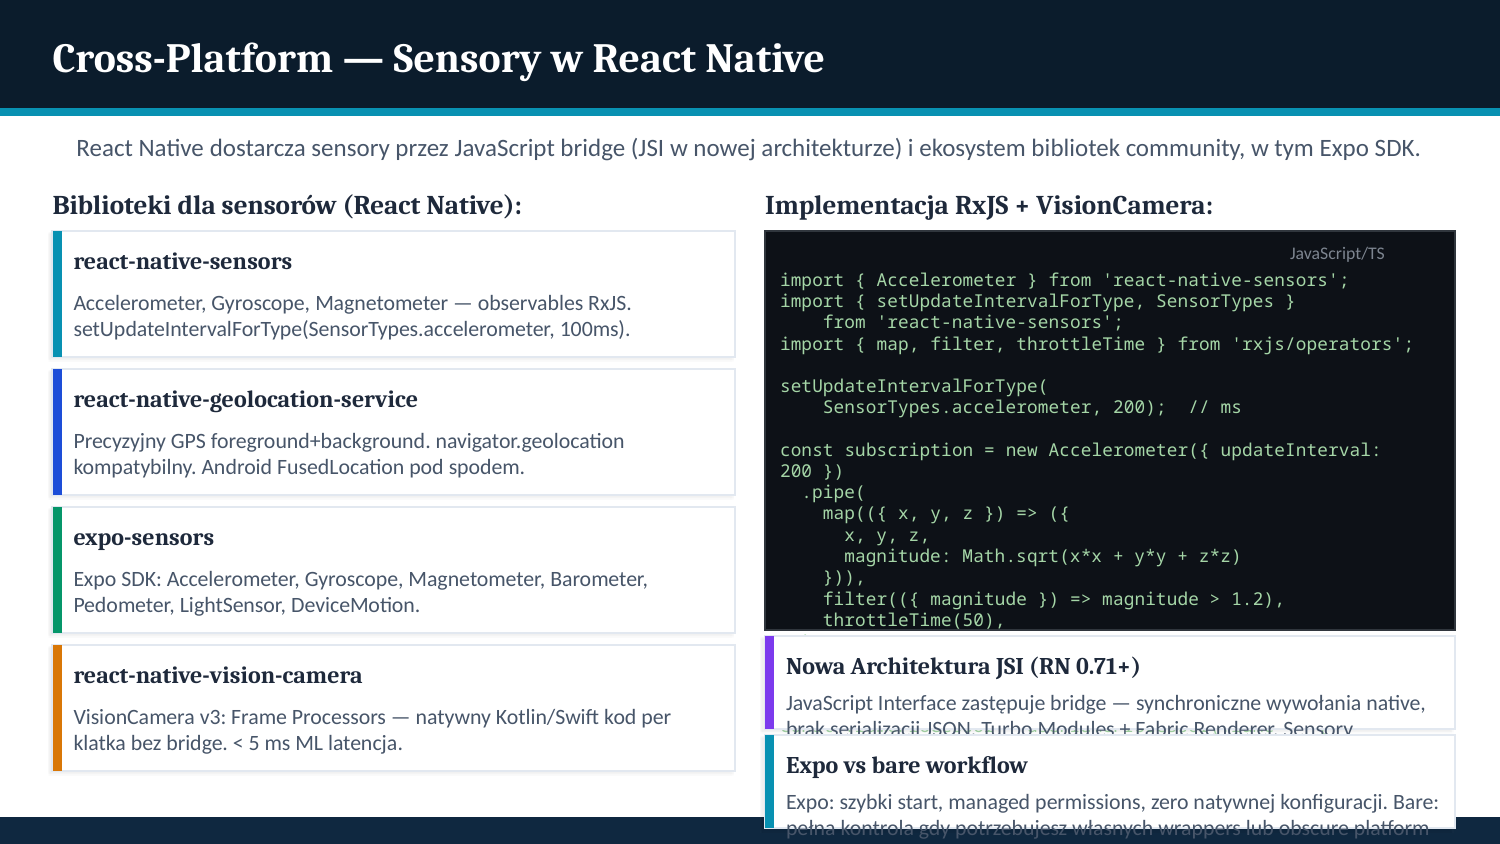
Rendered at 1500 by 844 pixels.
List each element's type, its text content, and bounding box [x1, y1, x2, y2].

text_box react-native-sensors [73, 240, 726, 279]
text_box React Native dostarcza sensory przez JavaScript bridge (JSI w nowej architekturze) i ekosystem bibliotek community, w tym Expo SDK. [53, 123, 1448, 171]
text_box react-native-geolocation-service [73, 378, 726, 417]
text_box [52, 369, 735, 495]
text_box Accelerometer, Gyroscope, Magnetometer — observables RxJS. setUpdateIntervalForType(SensorTypes.accelerometer, 100ms). [73, 283, 726, 347]
text_box [765, 231, 1455, 630]
text_box [0, 0, 1500, 116]
text_box Expo vs bare workflow [786, 744, 1446, 783]
text_box Expo SDK: Accelerometer, Gyroscope, Magnetometer, Barometer, Pedometer, LightSensor, DeviceMotion. [73, 559, 726, 623]
text_box [0, 735, 1500, 844]
text_box VisionCamera v3: Frame Processors — natywny Kotlin/Swift kod per klatka bez bridge. < 5 ms ML latencja. [73, 697, 726, 761]
text_box import { Accelerometer } from 'react-native-sensors'; import { setUpdateIntervalForType, SensorTypes } from 'react-native-sensors'; import { map, filter, throttleTime } from 'rxjs/operators'; setUpdateIntervalForType( SensorTypes.accelerometer, 200); // ms const subscription = new Accelerometer({ updateInterval: 200 }) .pipe( map(({ x, y, z }) => ({ x, y, z, magnitude: Math.sqrt(x*x + y*y + z*z) })), filter(({ magnitude }) => magnitude > 1.2), throttleTime(50), ) .subscribe(data => setAccelData(data)); // VisionCamera Frame Processor const frameProcessor = useFrameProcessor(frame => { 'worklet'; const barcodes = scanBarcodes(frame, [BarcodeFormat.QR]); runOnJS(setBarcodes)(barcodes); }, []); return () => subscription.unsubscribe(); [780, 269, 1443, 620]
text_box JavaScript/TS [1290, 238, 1440, 266]
text_box [52, 645, 735, 771]
text_box Implementacja RxJS + VisionCamera: [765, 183, 1455, 225]
text_box [52, 231, 735, 357]
text_box Nowa Architektura JSI (RN 0.71+) [786, 645, 1446, 684]
text_box expo-sensors [73, 516, 726, 555]
text_box JavaScript Interface zastępuje bridge — synchroniczne wywołania native, brak serializacji JSON. Turbo Modules + Fabric Renderer. Sensory bezpośrednio w wątku JS. [786, 689, 1446, 719]
text_box Precyzyjny GPS foreground+background. navigator.geolocation kompatybilny. Android FusedLocation pod spodem. [73, 421, 726, 484]
text_box [765, 636, 1455, 729]
text_box [945, 723, 954, 729]
text_box Cross-Platform — Sensory w React Native [53, 9, 1448, 102]
text_box react-native-vision-camera [73, 654, 726, 693]
text_box [52, 507, 735, 633]
text_box Biblioteki dla sensorów (React Native): [52, 183, 735, 225]
text_box Expo: szybki start, managed permissions, zero natywnej konfiguracji. Bare: pełna kontrola gdy potrzebujesz własnych wrappers lub obscure platform APIs. [786, 788, 1446, 818]
